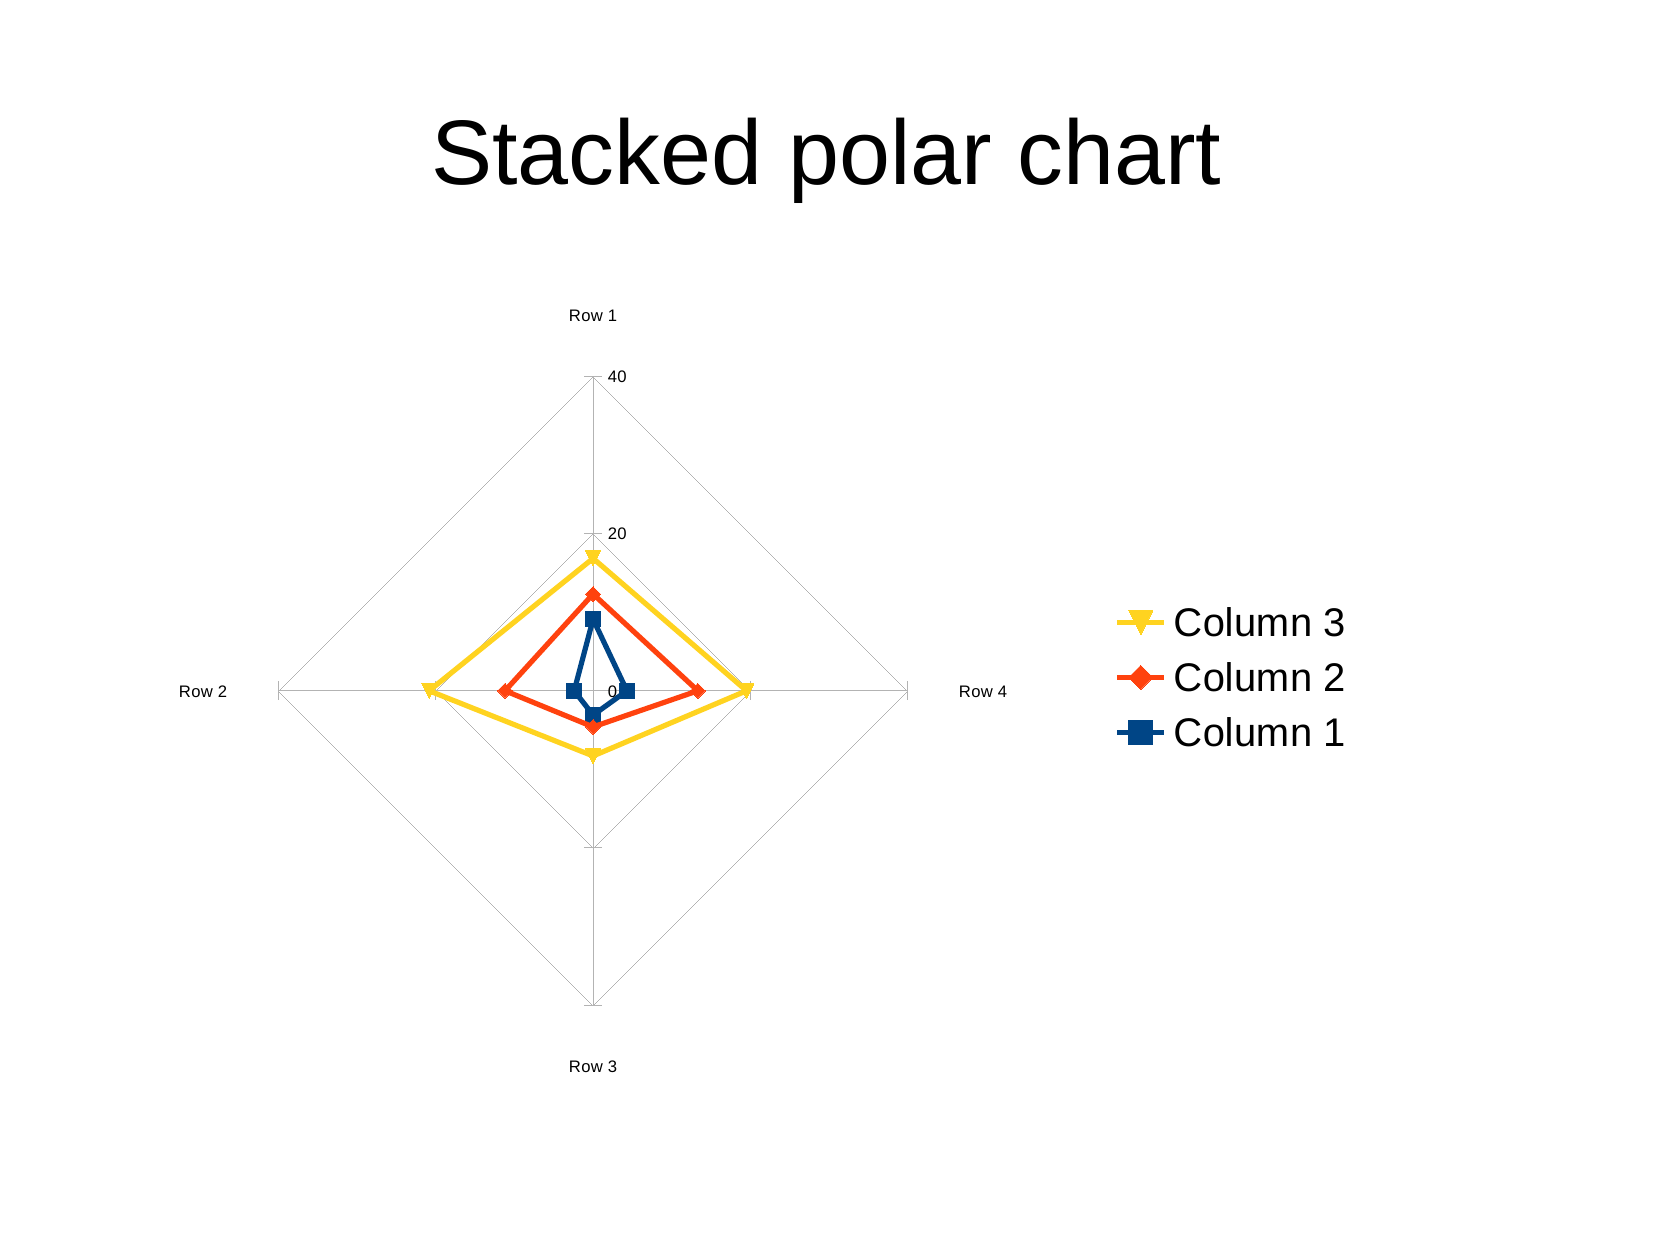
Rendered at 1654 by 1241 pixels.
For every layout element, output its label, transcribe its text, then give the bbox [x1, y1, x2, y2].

title Stacked polar chart [82, 56, 1571, 250]
chart [82, 290, 1571, 1109]
